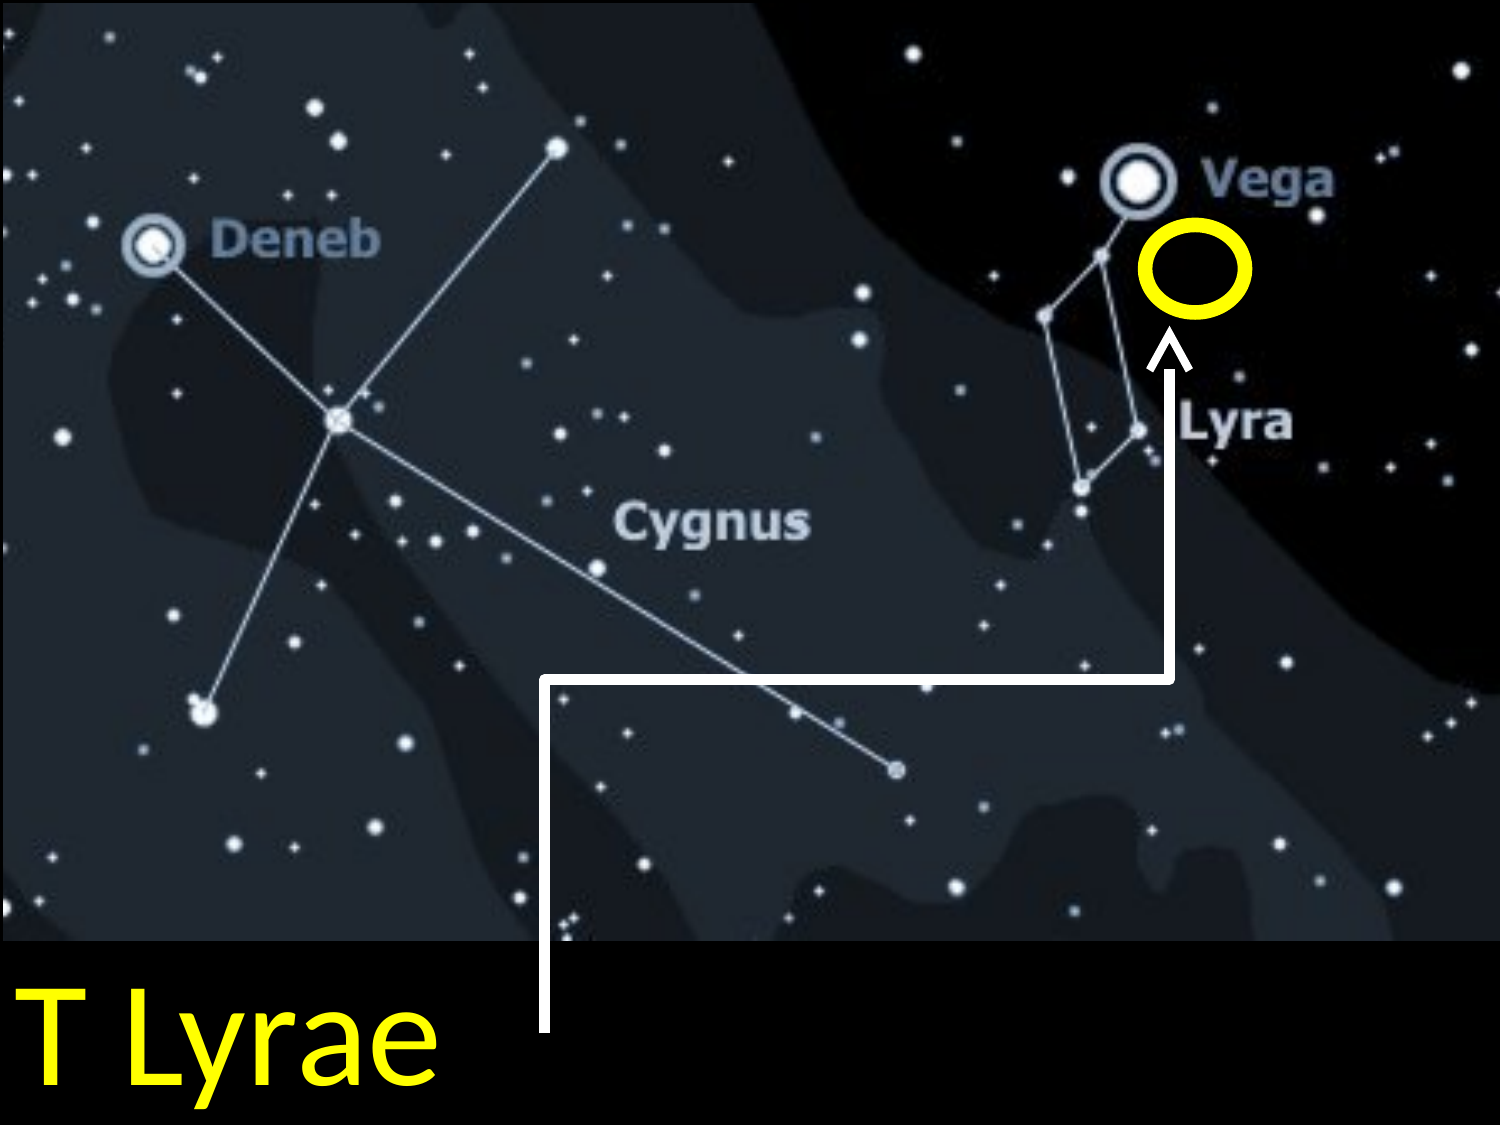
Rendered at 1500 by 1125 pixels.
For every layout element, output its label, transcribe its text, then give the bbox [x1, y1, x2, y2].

picture [3, 3, 1500, 941]
text_box T Lyrae [0, 928, 550, 1123]
